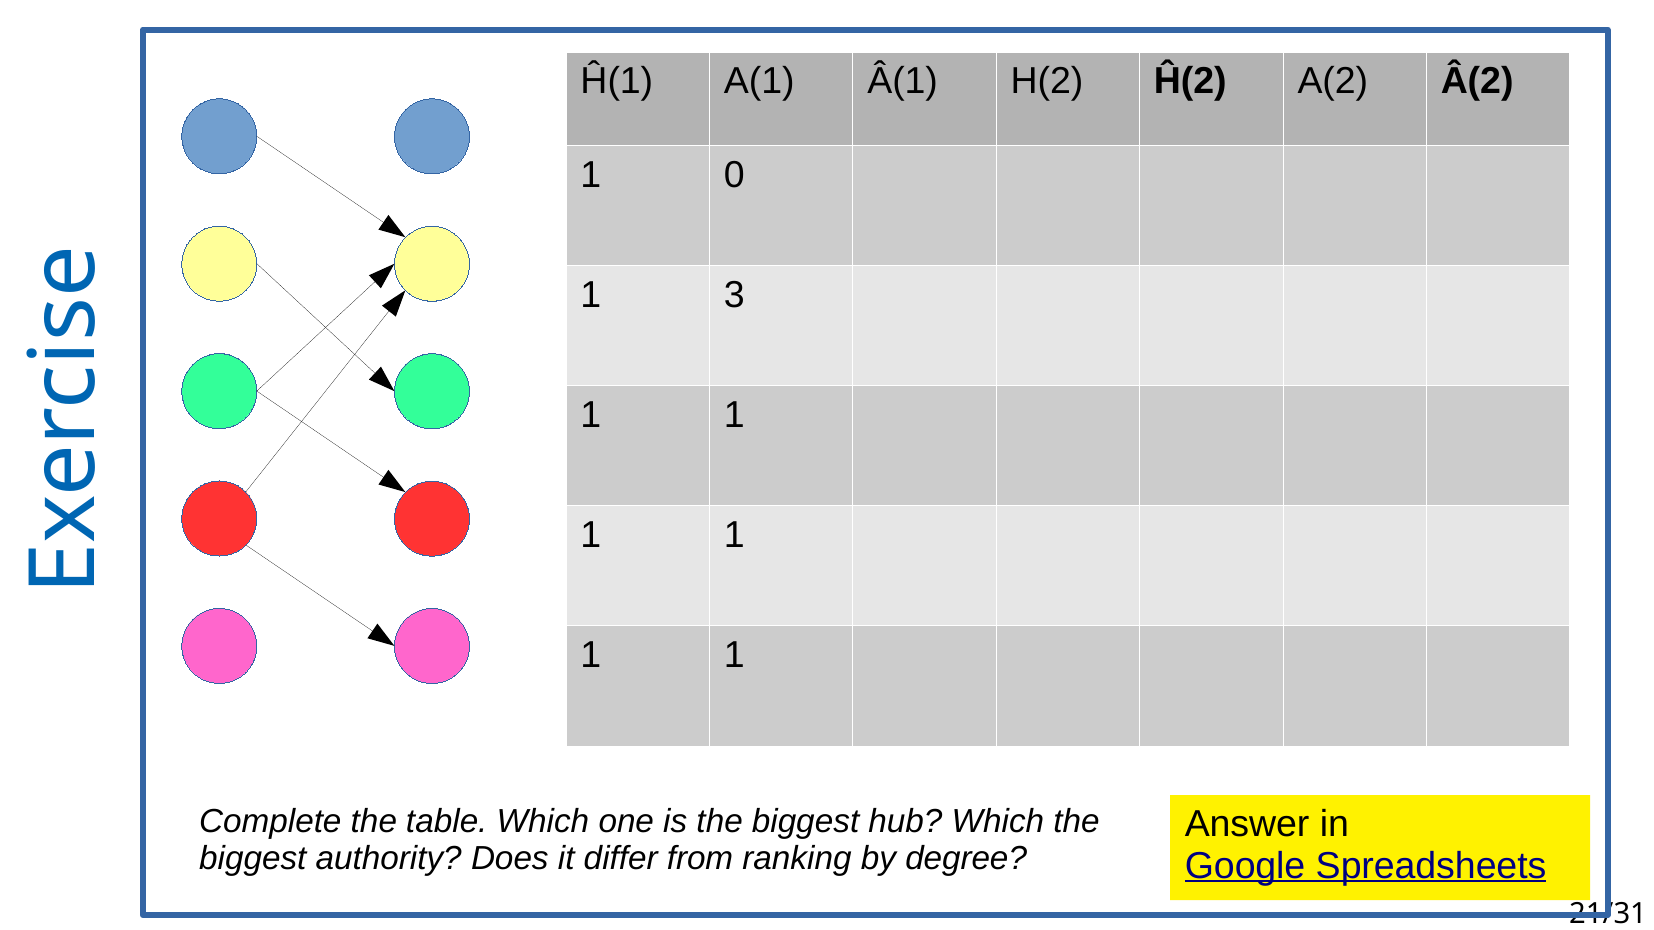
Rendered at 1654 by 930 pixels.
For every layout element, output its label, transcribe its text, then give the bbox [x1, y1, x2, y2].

table_cell [1427, 626, 1569, 746]
table_cell 3 [710, 266, 852, 385]
table_cell [1140, 386, 1283, 505]
title Exercise [0, 150, 119, 691]
table_cell [1427, 386, 1569, 505]
table_header Â(2) [1427, 53, 1569, 145]
table_cell [853, 266, 996, 385]
table_cell 1 [710, 386, 852, 505]
table_cell [997, 626, 1139, 746]
text_box [181, 353, 257, 429]
table_cell [1284, 626, 1426, 746]
table_cell 1 [710, 626, 852, 746]
table_cell 1 [567, 146, 709, 265]
table_cell 0 [710, 146, 852, 265]
text_box [394, 98, 470, 174]
text_box [394, 481, 470, 557]
table_cell [1284, 146, 1426, 265]
table_cell [997, 386, 1139, 505]
table_cell [1284, 506, 1426, 625]
table_cell [997, 506, 1139, 625]
table_header A(2) [1284, 53, 1426, 145]
text_box [181, 226, 257, 302]
text_box [181, 98, 257, 174]
table_cell [853, 506, 996, 625]
table_cell 1 [567, 386, 709, 505]
text_box [394, 226, 470, 302]
text_box [181, 608, 257, 684]
table_cell [853, 386, 996, 505]
table_cell [853, 146, 996, 265]
table_cell [1427, 146, 1569, 265]
table_header Ĥ(1) [567, 53, 709, 145]
table_header A(1) [710, 53, 852, 145]
table_cell [1140, 146, 1283, 265]
table_cell [1284, 266, 1426, 385]
text_box [394, 353, 470, 429]
table_cell [997, 146, 1139, 265]
table_header H(2) [997, 53, 1139, 145]
table_cell 1 [567, 266, 709, 385]
table_cell 1 [710, 506, 852, 625]
table_cell 1 [567, 506, 709, 625]
table_cell [1427, 506, 1569, 625]
table_cell [853, 626, 996, 746]
text_box Complete the table. Which one is the biggest hub? Which the biggest authority? Does it differ from ranking by degree? [184, 795, 1126, 899]
table_cell [1140, 506, 1283, 625]
table_cell [1140, 266, 1283, 385]
text_box Answer in Google Spreadsheets [1170, 795, 1591, 901]
text_box [394, 608, 470, 684]
table_cell [997, 266, 1139, 385]
text_box [181, 480, 257, 557]
table_cell [1284, 386, 1426, 505]
table_cell [1427, 266, 1569, 385]
table_header Ĥ(2) [1140, 53, 1283, 145]
table_cell [1140, 626, 1283, 746]
table_cell 1 [567, 626, 709, 746]
table_header Â(1) [853, 53, 996, 145]
